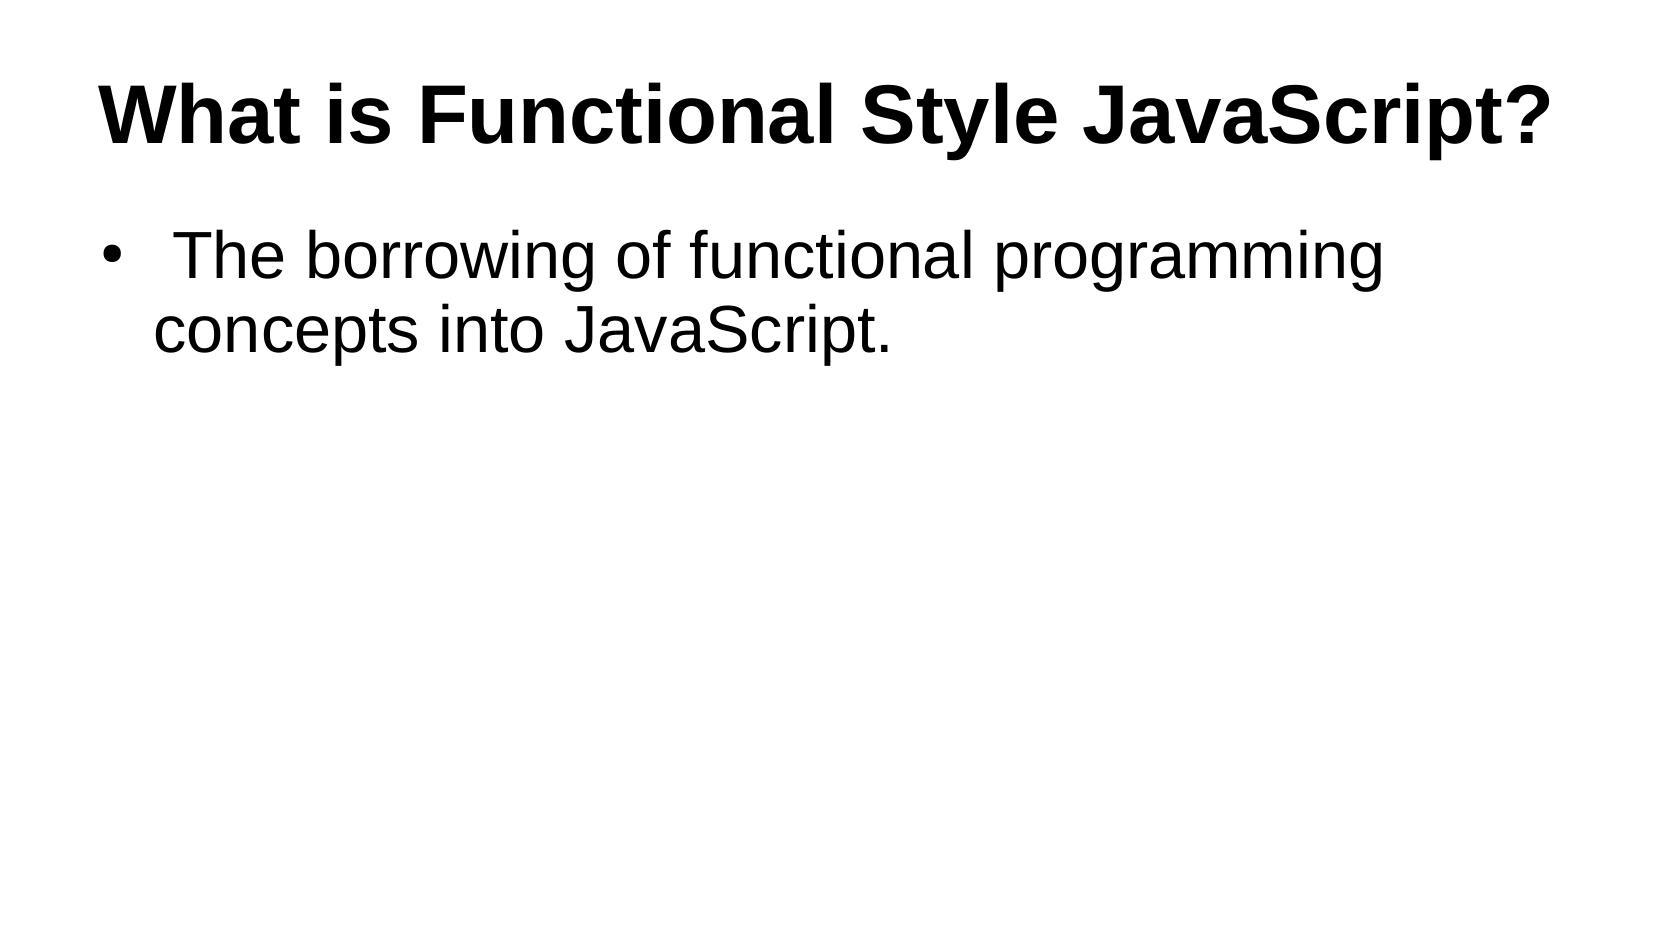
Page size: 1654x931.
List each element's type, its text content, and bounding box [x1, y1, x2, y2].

list The borrowing of functional programming concepts into JavaScript. [82, 217, 1571, 758]
title What is Functional Style JavaScript? [82, 37, 1571, 193]
